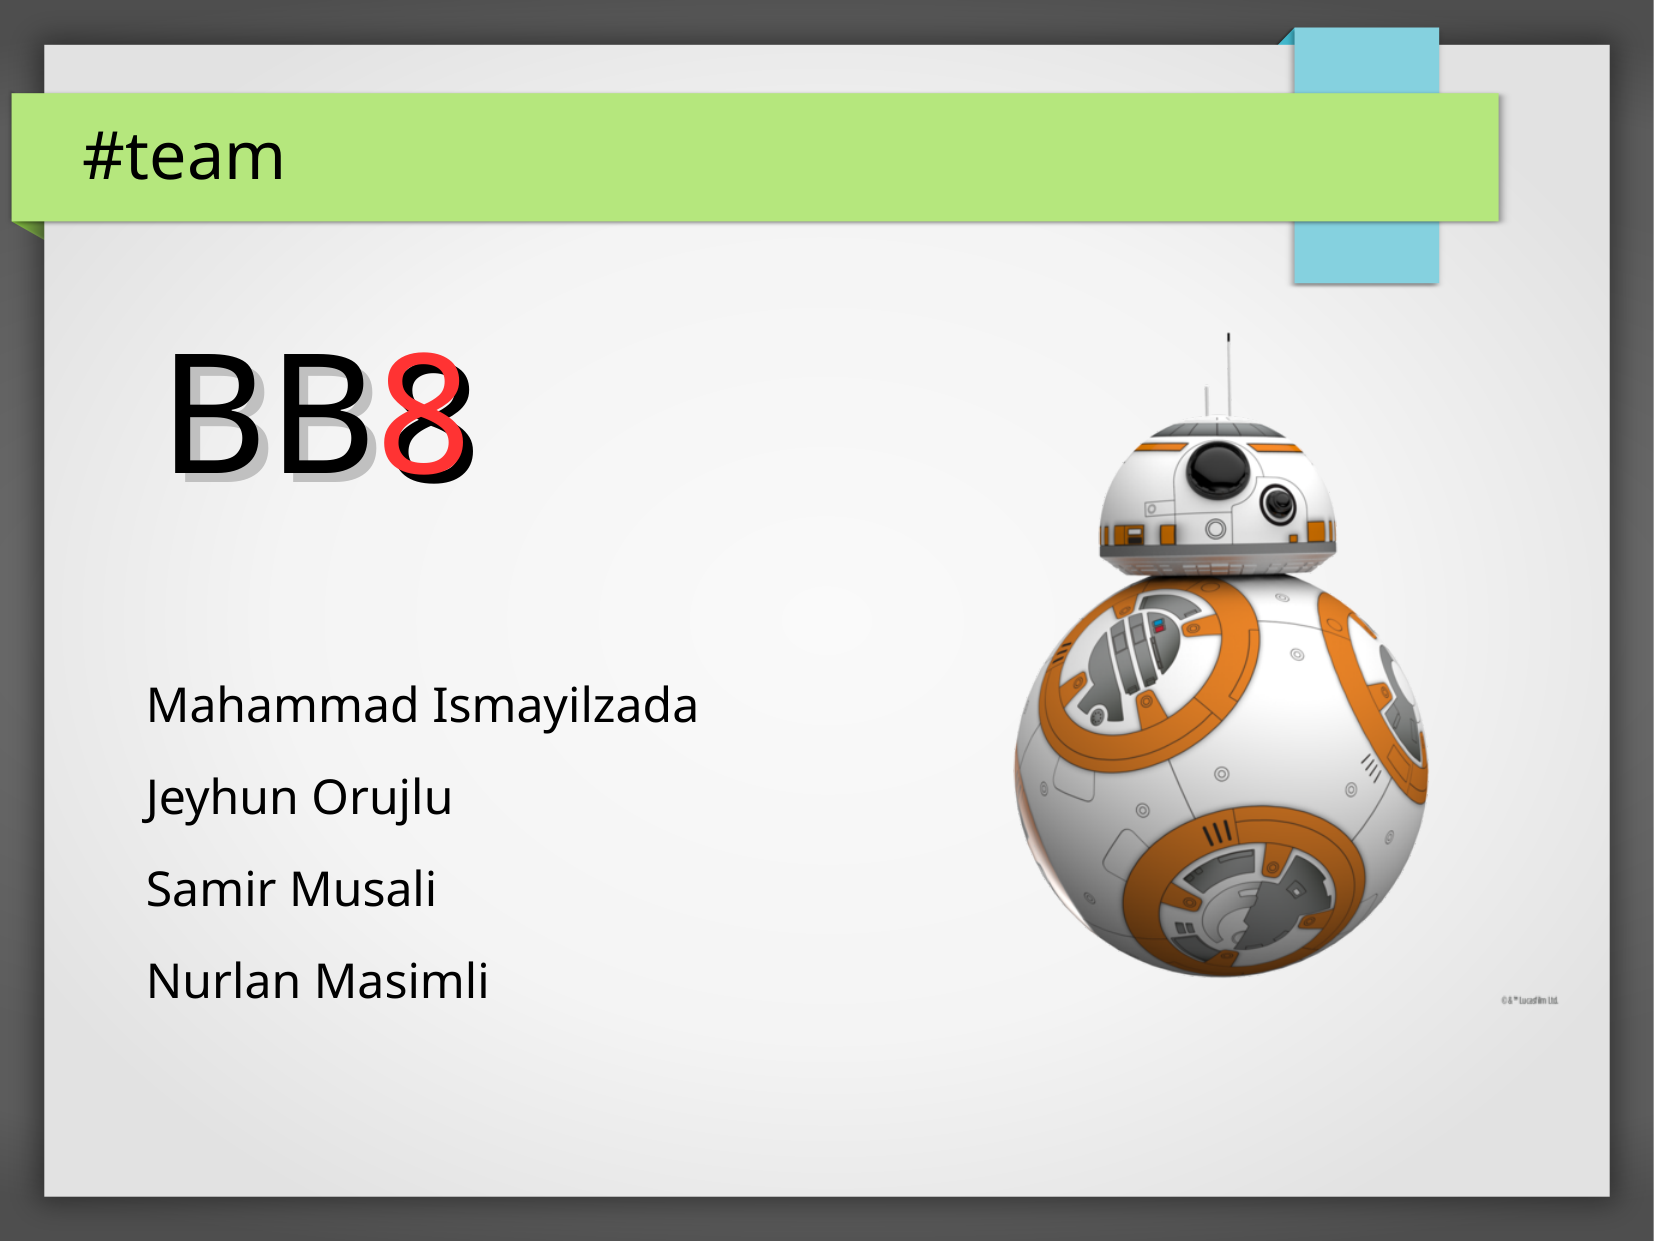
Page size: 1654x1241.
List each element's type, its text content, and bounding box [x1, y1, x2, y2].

picture [0, 0, 1654, 1241]
title #team [82, 94, 1264, 213]
list BB8 [82, 295, 809, 639]
list Mahammad Ismayilzada Jeyhun Orujlu Samir Musali Nurlan Masimli [82, 670, 809, 1015]
